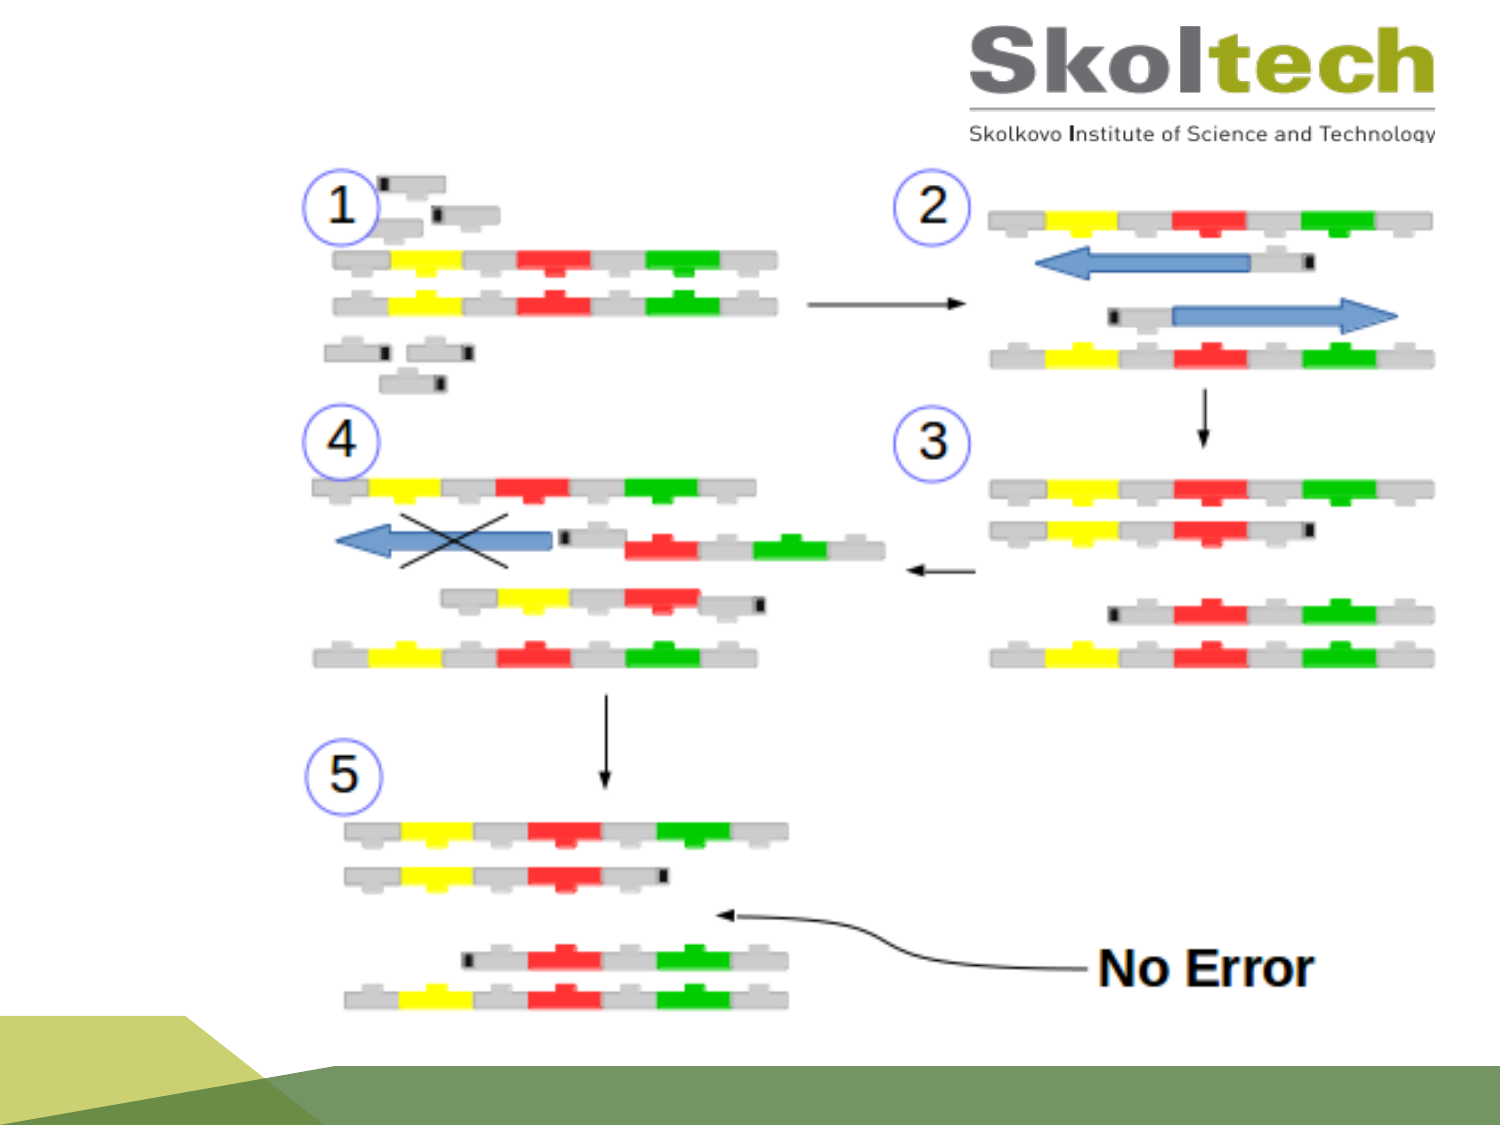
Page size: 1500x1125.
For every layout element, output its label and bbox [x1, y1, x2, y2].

picture [300, 164, 1471, 1042]
